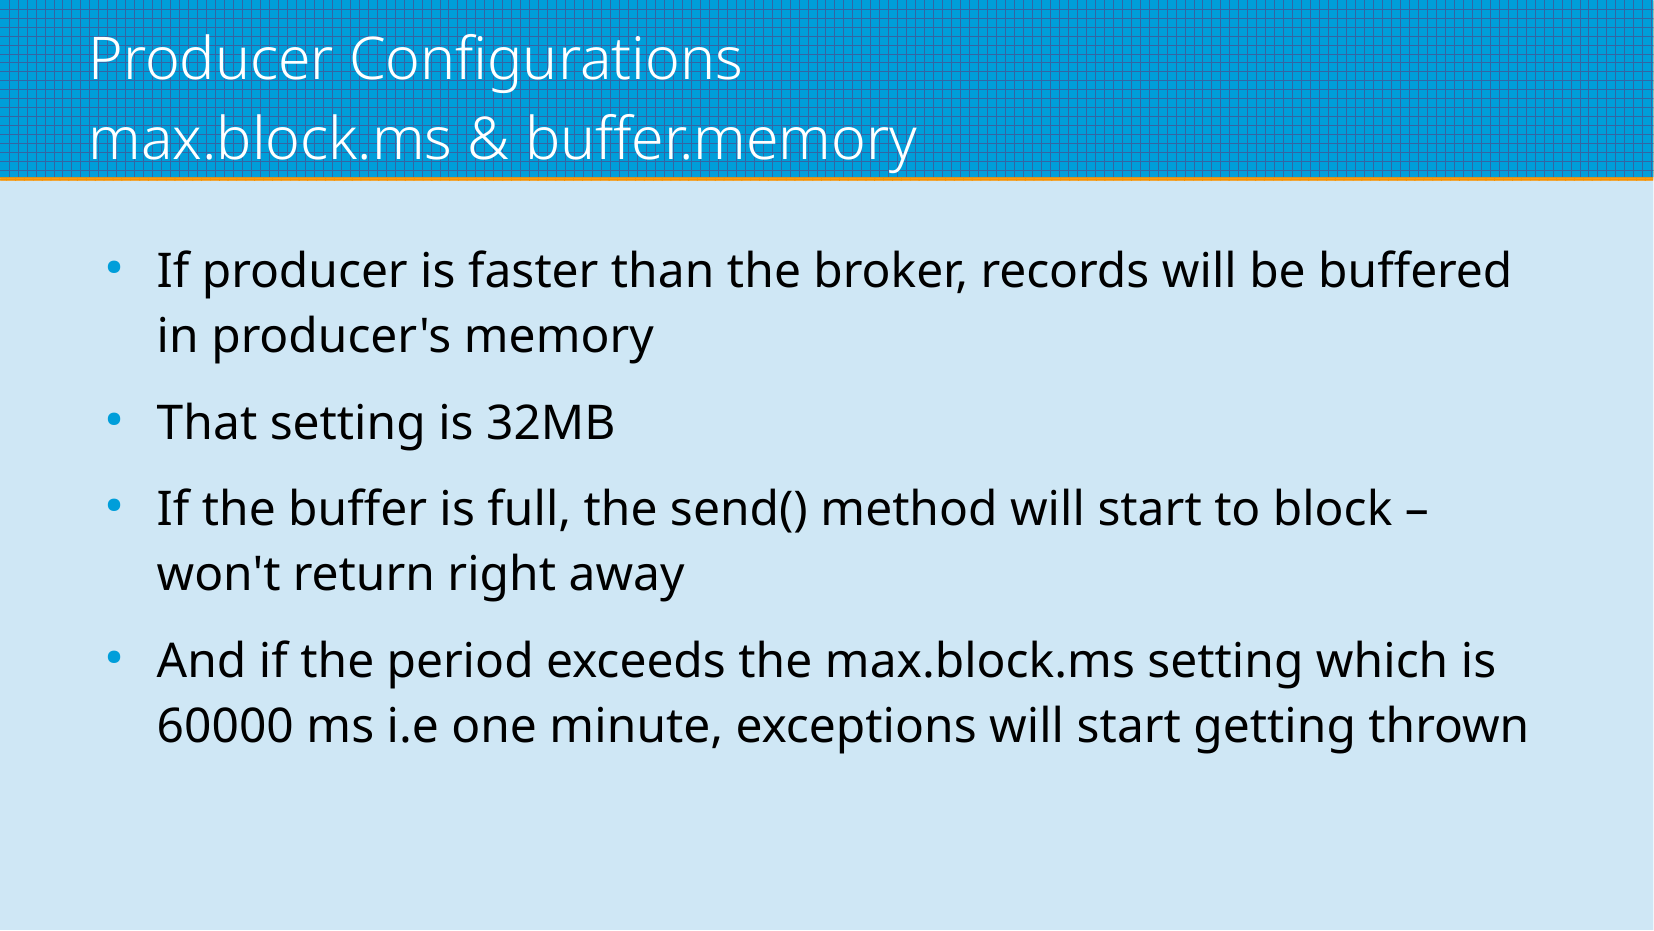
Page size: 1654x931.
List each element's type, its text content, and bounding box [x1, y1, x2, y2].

list If producer is faster than the broker, records will be buffered in producer's memory That setting is 32MB If the buffer is full, the send() method will start to block – won't return right away And if the period exceeds the max.block.ms setting which is 60000 ms i.e one minute, exceptions will start getting thrown [88, 236, 1565, 813]
title Producer Configurations max.block.ms & buffer.memory [88, 14, 1565, 178]
